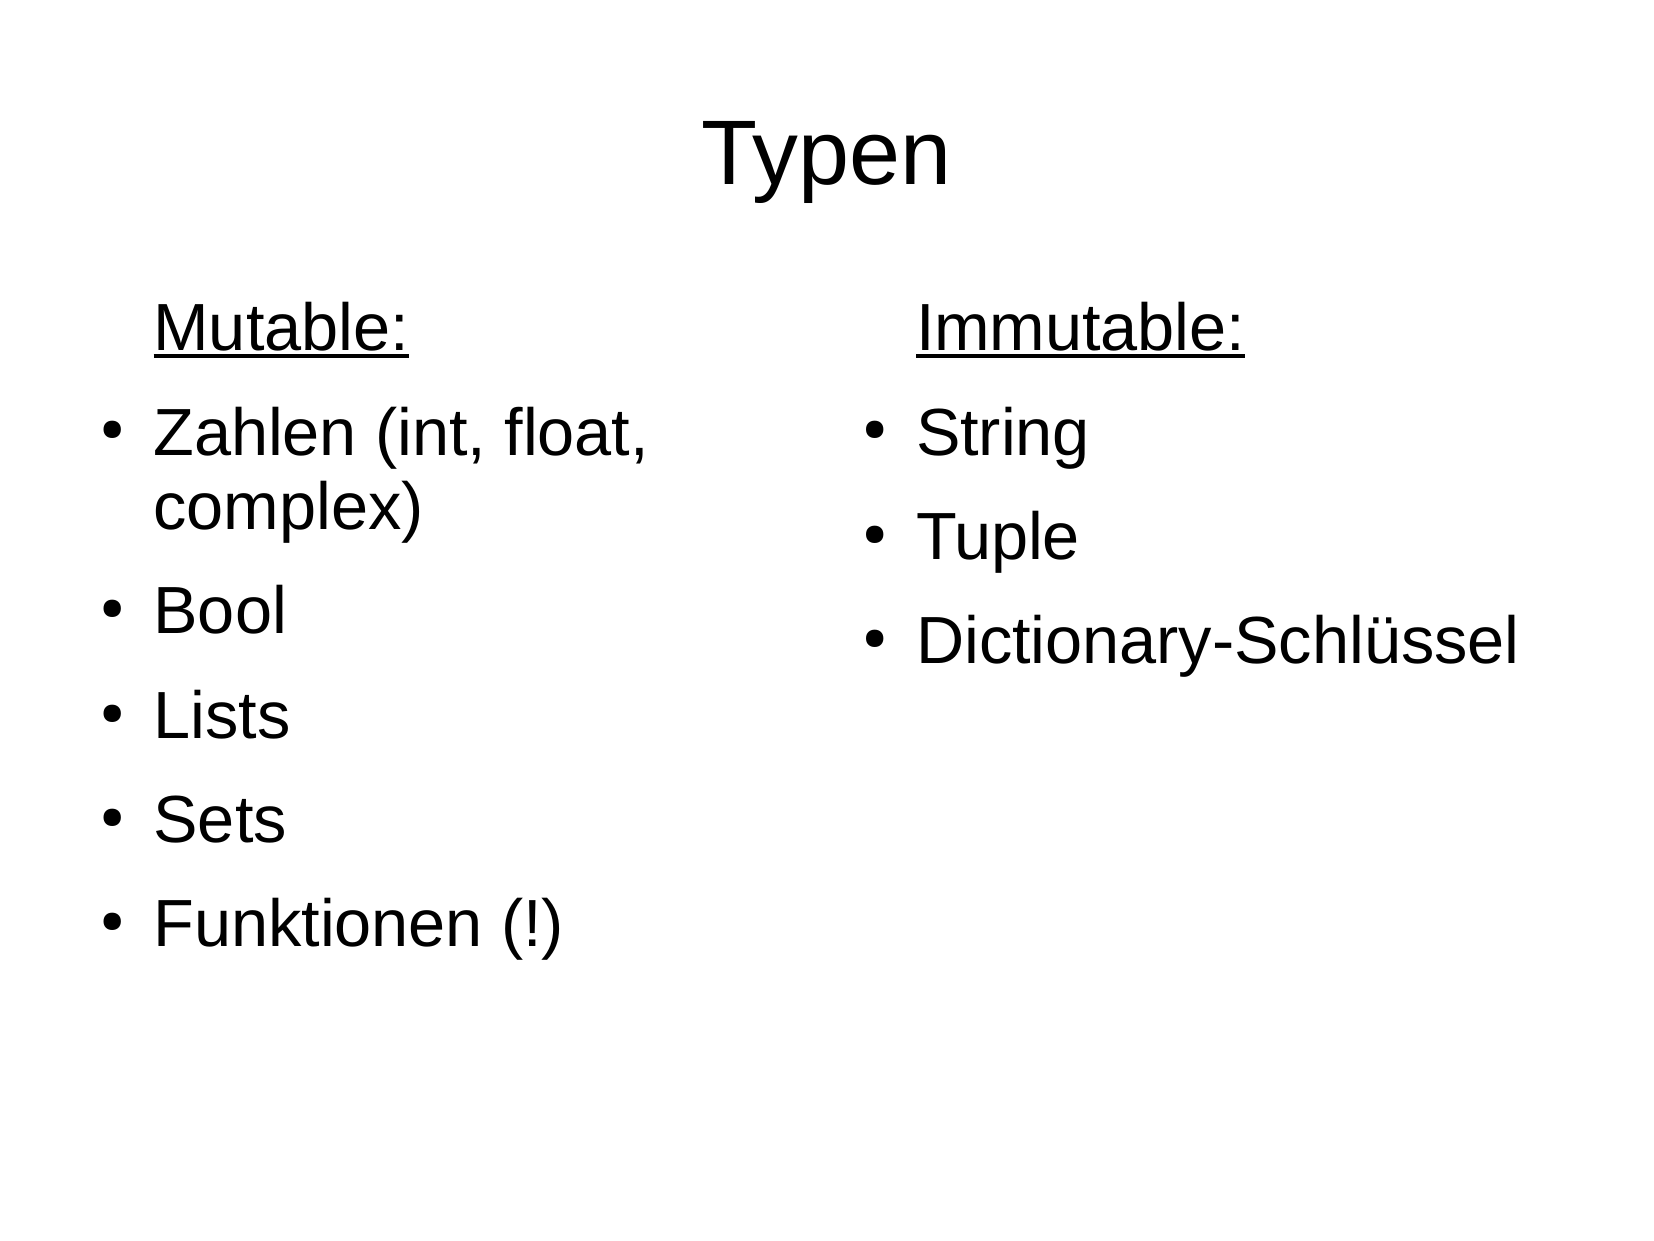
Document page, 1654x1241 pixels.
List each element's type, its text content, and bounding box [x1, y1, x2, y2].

list Immutable: String Tuple Dictionary-Schlüssel [845, 290, 1572, 1010]
list Mutable: Zahlen (int, float, complex) Bool Lists Sets Funktionen (!) [82, 290, 809, 1010]
title Typen [82, 49, 1571, 257]
